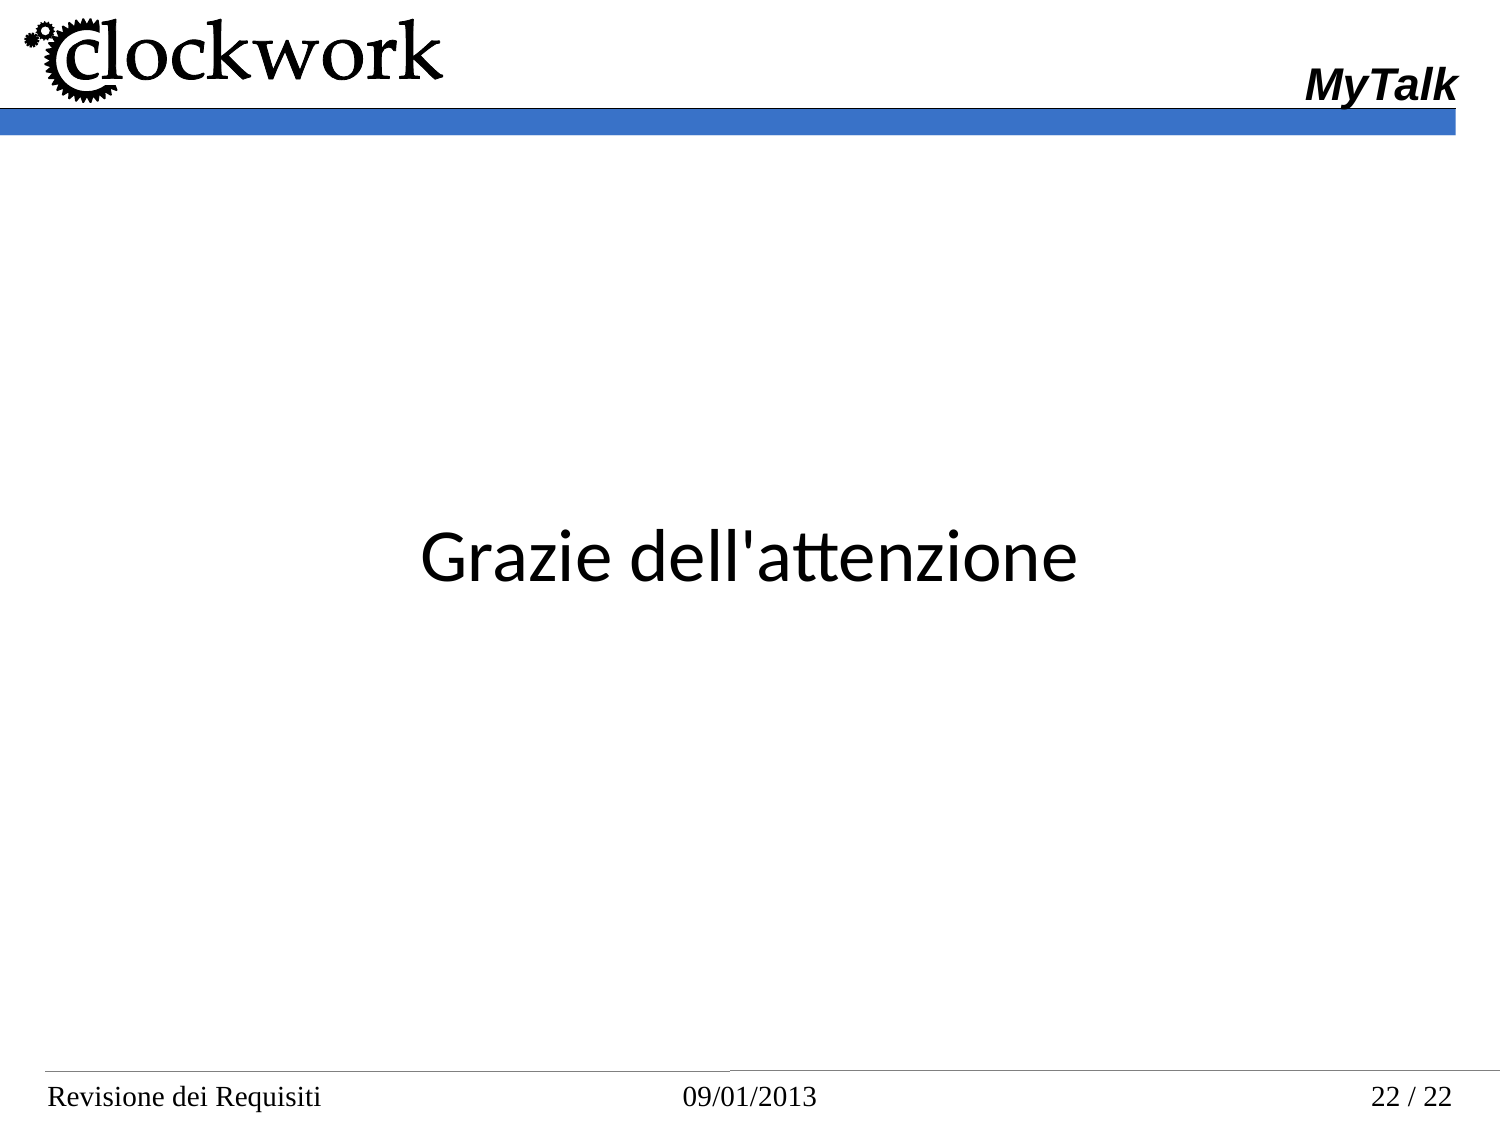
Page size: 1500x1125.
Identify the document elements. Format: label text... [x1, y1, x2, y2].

title Grazie dell'attenzione [112, 441, 1388, 684]
